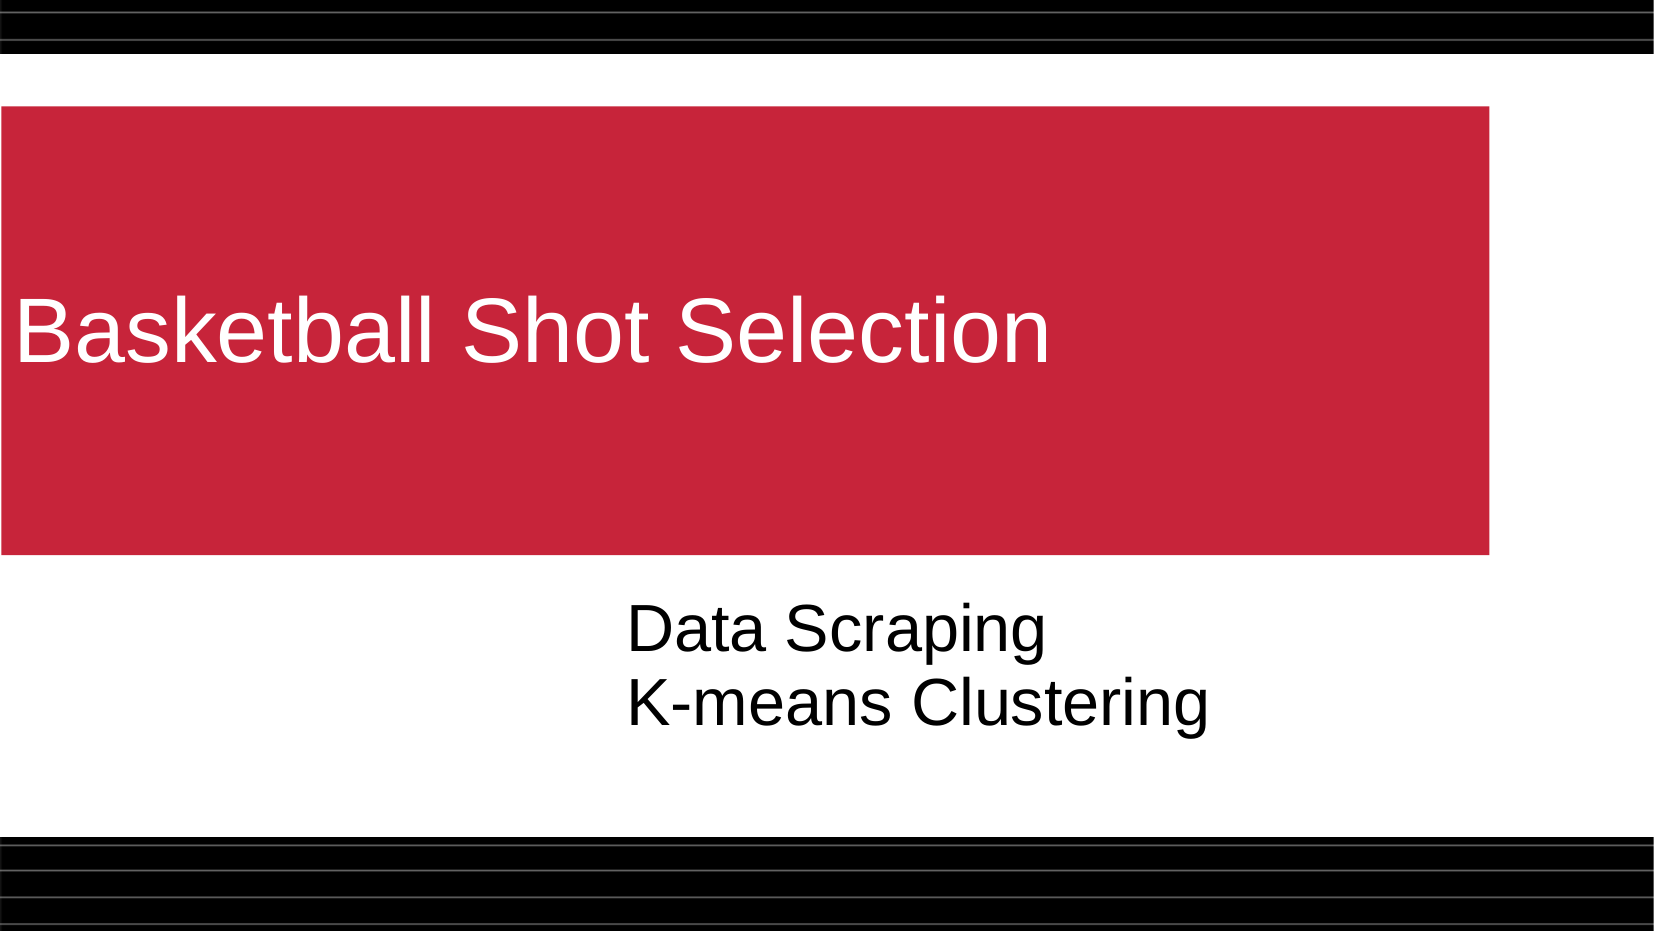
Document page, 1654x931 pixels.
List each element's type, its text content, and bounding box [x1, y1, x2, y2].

picture [0, 0, 1654, 54]
picture [0, 837, 1654, 931]
subtitle Data Scraping K-means Clustering [625, 590, 1489, 804]
title Basketball Shot Selection [1, 106, 1490, 556]
